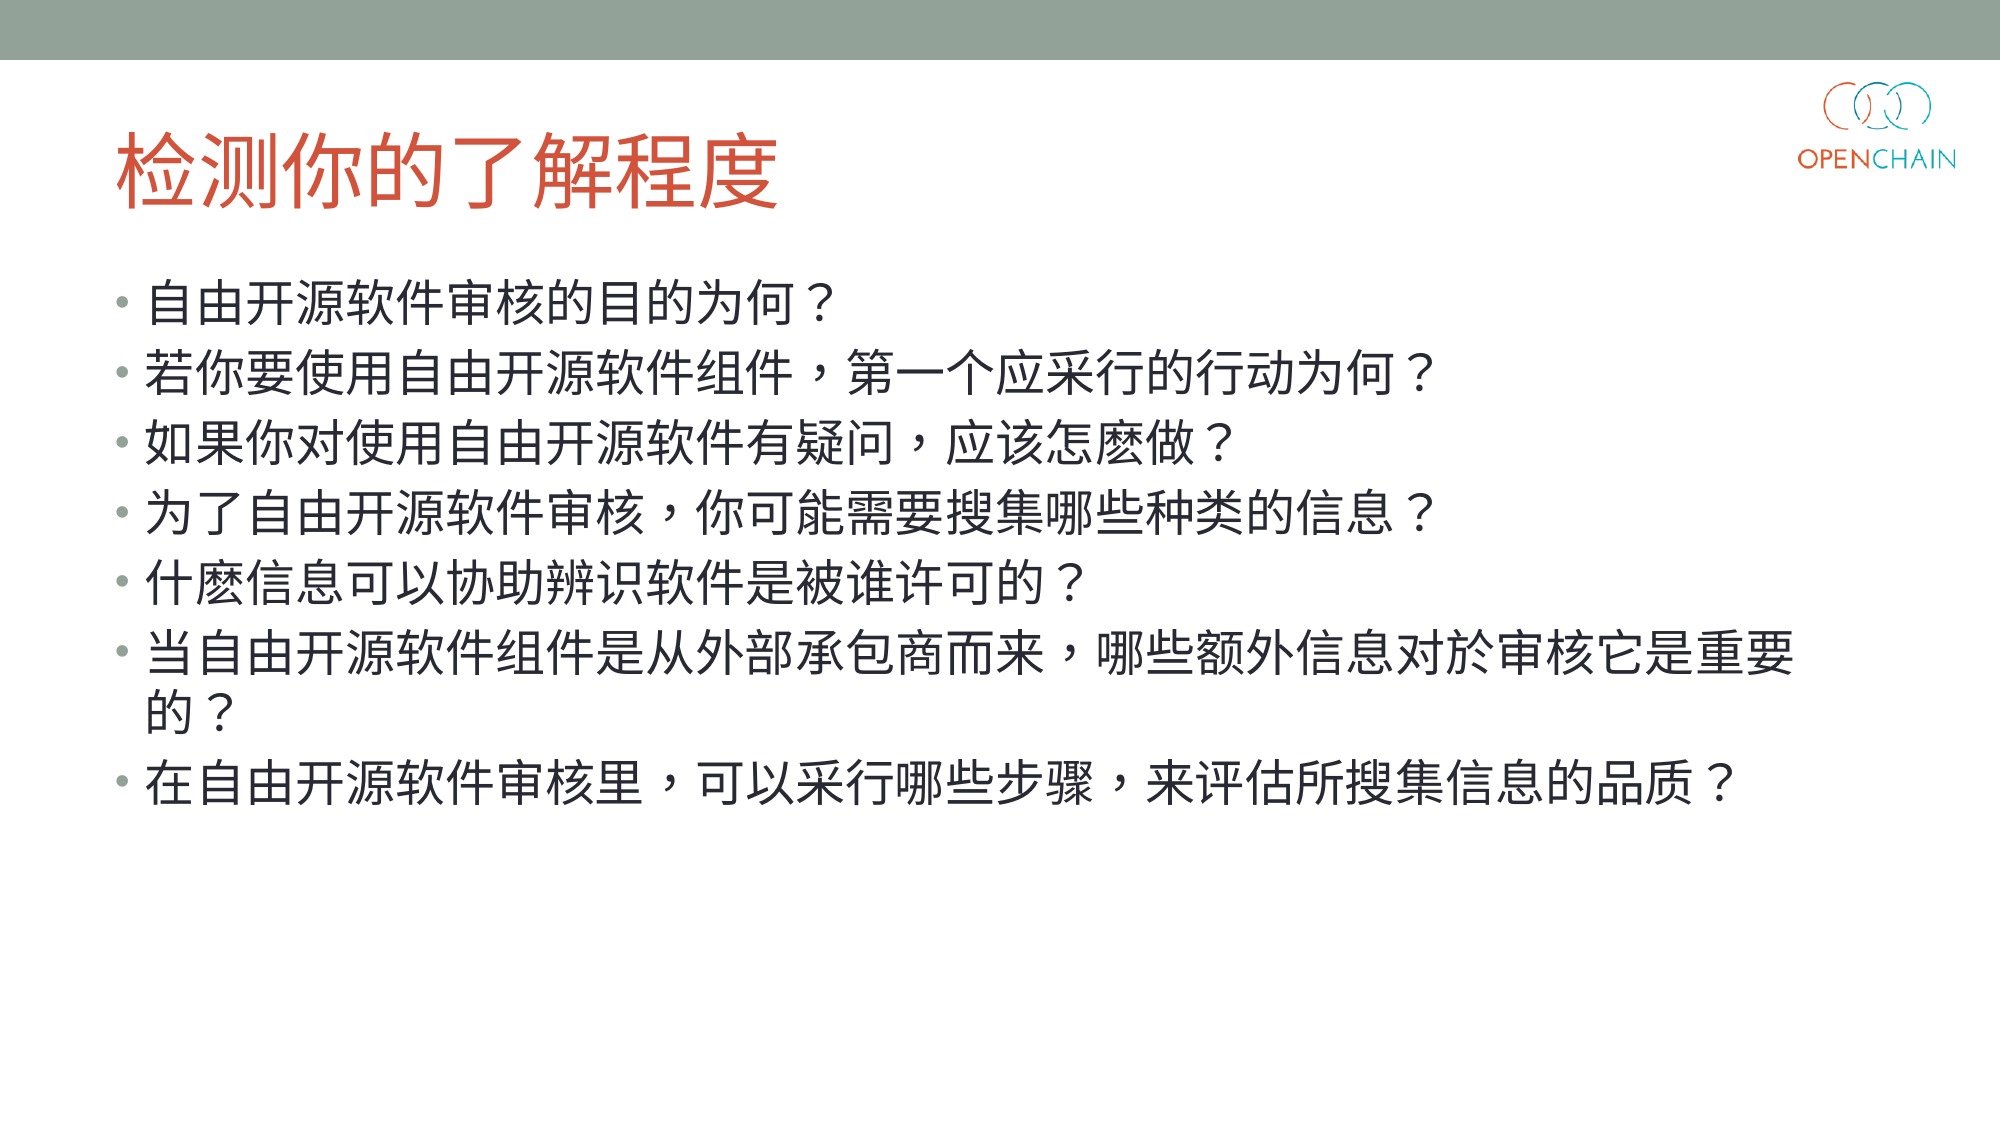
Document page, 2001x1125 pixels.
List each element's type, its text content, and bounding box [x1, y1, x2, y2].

title 检测你的了解程度 [99, 87, 1900, 250]
picture [1798, 82, 1955, 169]
list 自由开源软件审核的目的为何？ 若你要使用自由开源软件组件，第一个应采行的行动为何？ 如果你对使用自由开源软件有疑问，应该怎麽做？ 为了自由开源软件审核，你可能需要搜集哪些种类的信息？ 什麽信息可以协助辨识软件是被谁许可的？ 当自由开源软件组件是从外部承包商而来，哪些额外信息对於审核它是重要的？ 在自由开源软件审核里，可以采行哪些步骤，来评估所搜集信息的品质？ [99, 263, 1900, 1064]
